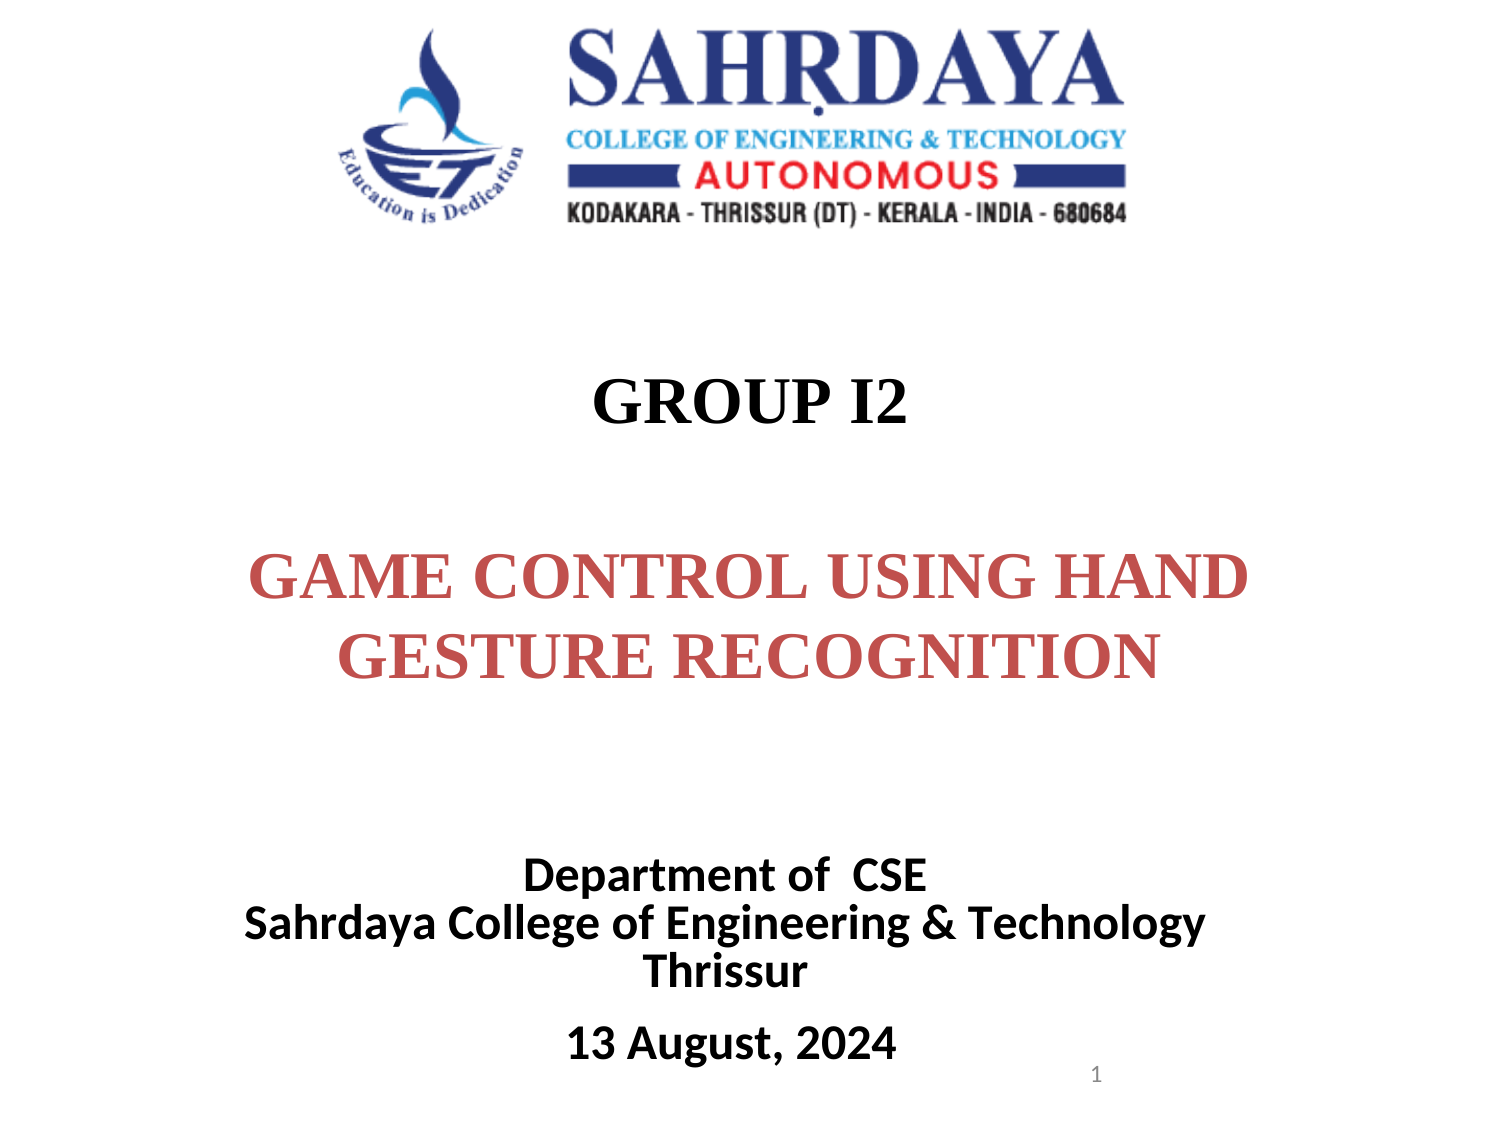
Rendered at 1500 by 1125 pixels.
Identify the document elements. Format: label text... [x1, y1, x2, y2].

text_box GAME CONTROL USING HAND GESTURE RECOGNITION [112, 512, 1388, 712]
text_box GROUP I2 [555, 324, 945, 469]
text_box Department of CSE Sahrdaya College of Engineering & Technology Thrissur 13 August, 2024 [55, 845, 1406, 1072]
text_box [75, 27, 1443, 1103]
picture [284, 0, 1177, 265]
